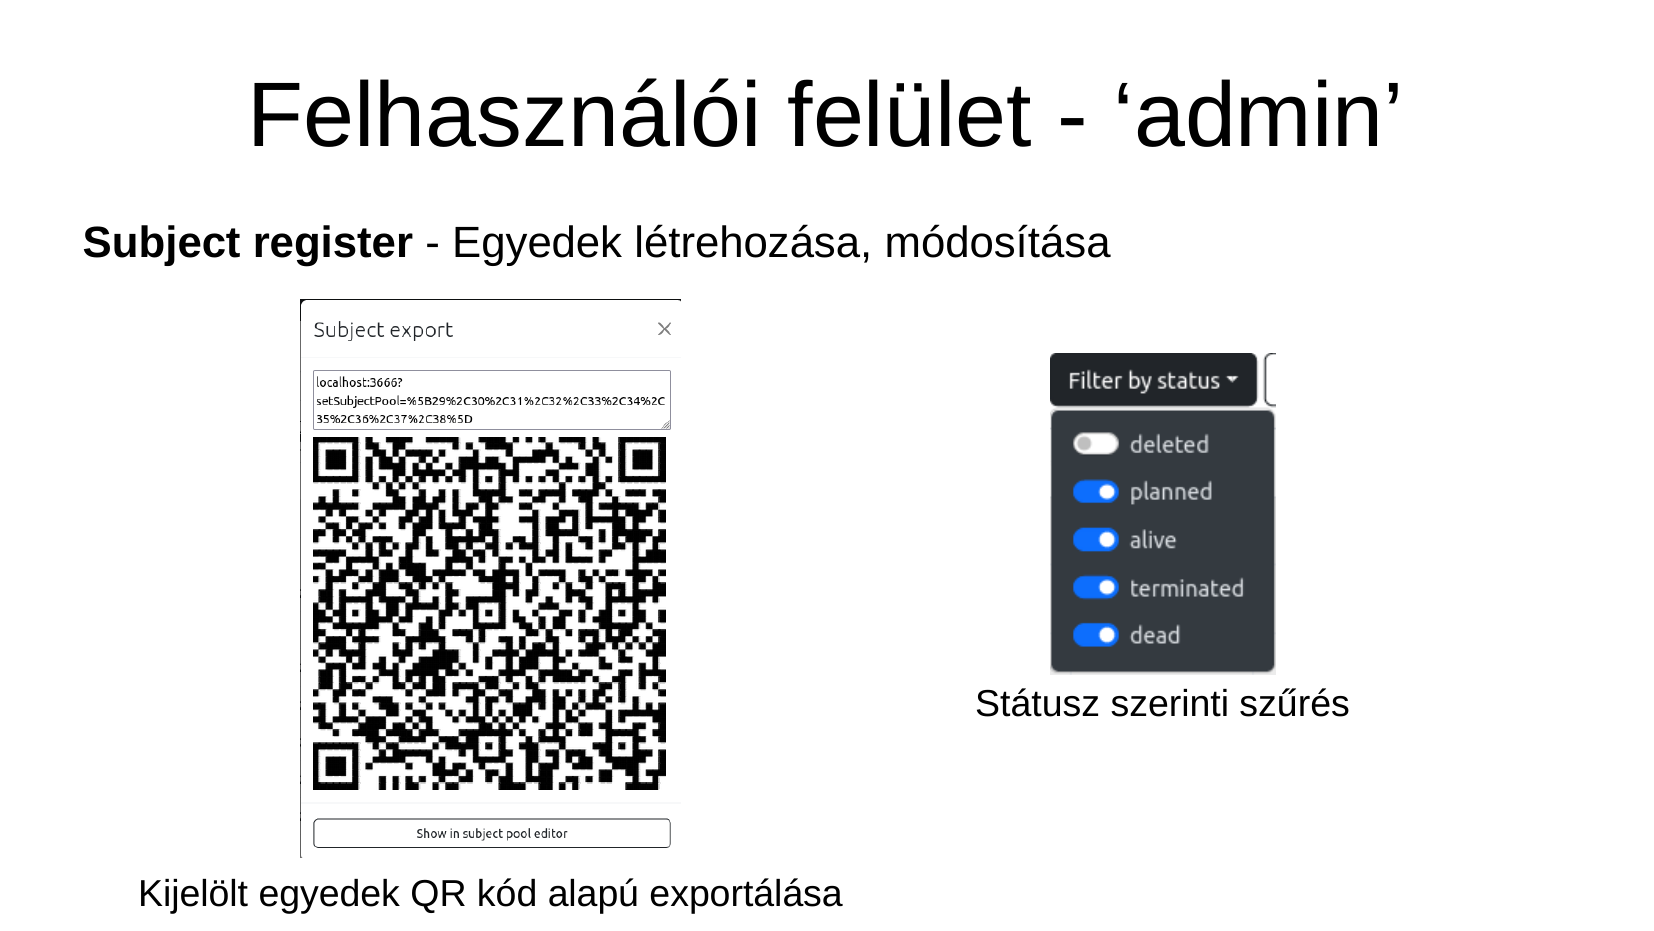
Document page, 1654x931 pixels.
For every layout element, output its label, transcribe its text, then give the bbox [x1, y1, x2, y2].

title Felhasználói felület - ‘admin’ [82, 37, 1571, 193]
list Subject register - Egyedek létrehozása, módosítása [82, 217, 1571, 301]
picture [1050, 353, 1276, 676]
picture [300, 299, 681, 858]
